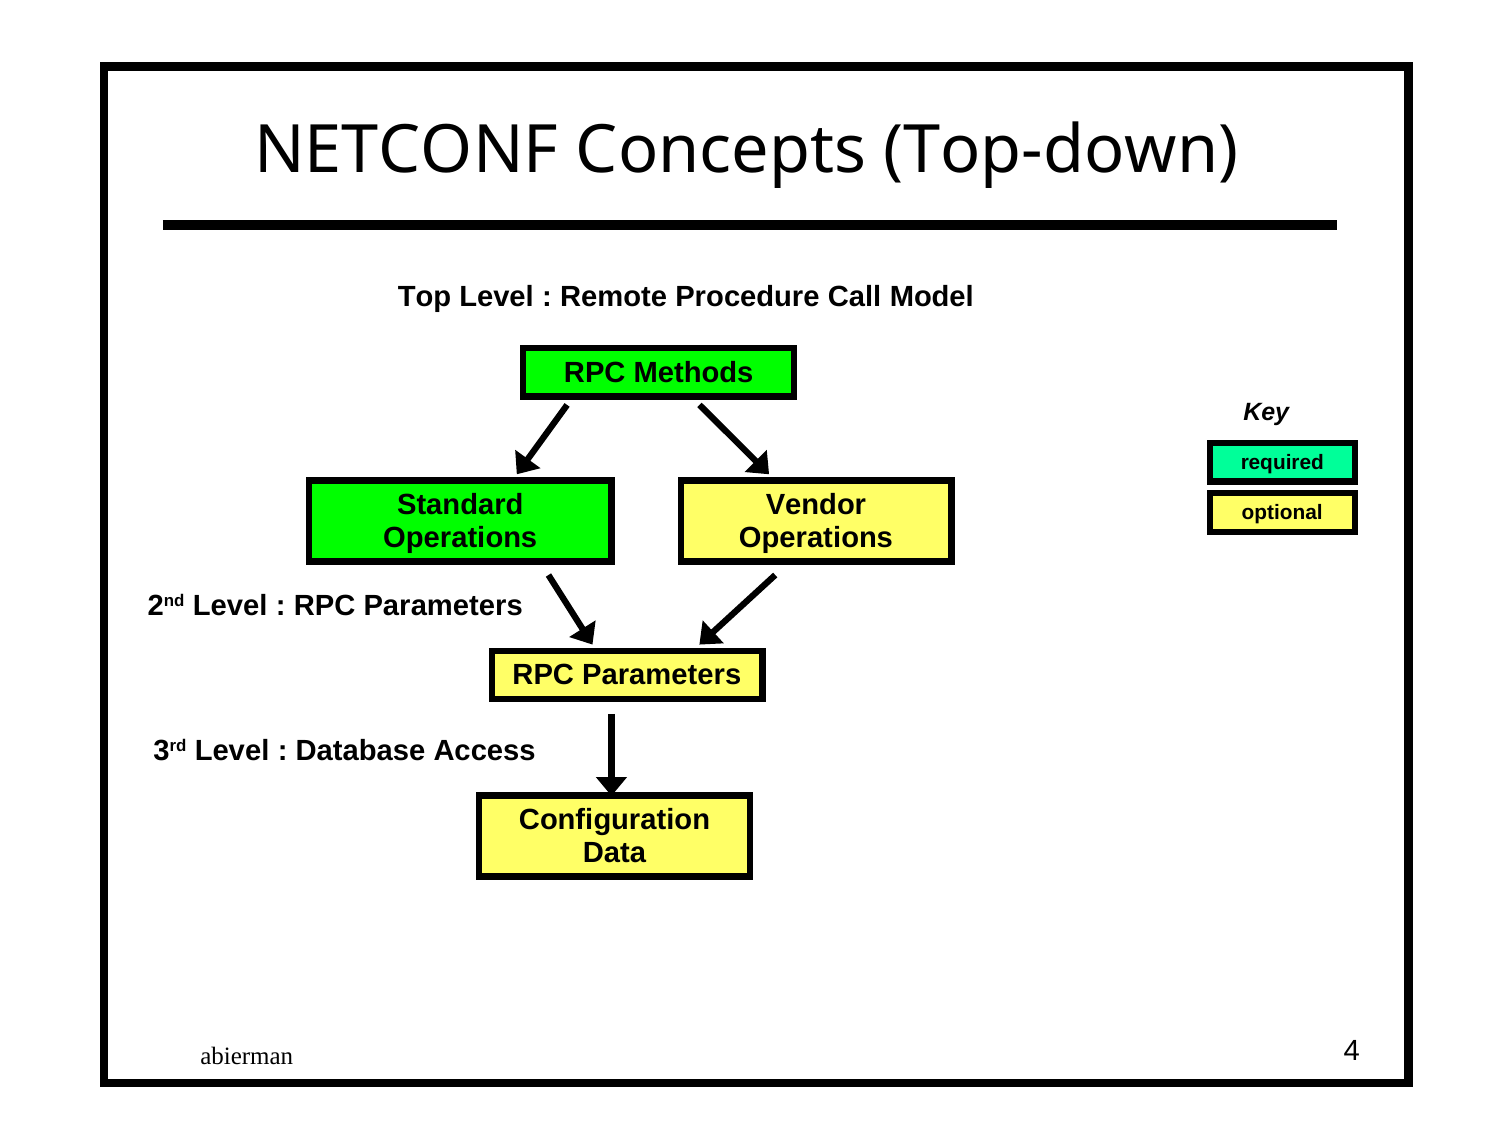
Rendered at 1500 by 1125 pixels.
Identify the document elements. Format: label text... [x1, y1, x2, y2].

text_box Vendor Operations [680, 480, 952, 562]
text_box Standard Operations [309, 480, 612, 562]
text_box optional [1209, 493, 1355, 532]
text_box Top Level : Remote Procedure Call Model [383, 272, 990, 321]
text_box required [1209, 442, 1355, 482]
title NETCONF Concepts (Top-down) [162, 87, 1332, 200]
text_box 3rd Level : Database Access [138, 726, 552, 775]
text_box Key [1228, 389, 1305, 434]
text_box RPC Parameters [491, 650, 763, 700]
text_box Configuration Data [479, 795, 751, 877]
text_box 2nd Level : RPC Parameters [132, 581, 539, 630]
text_box RPC Methods [523, 348, 795, 397]
